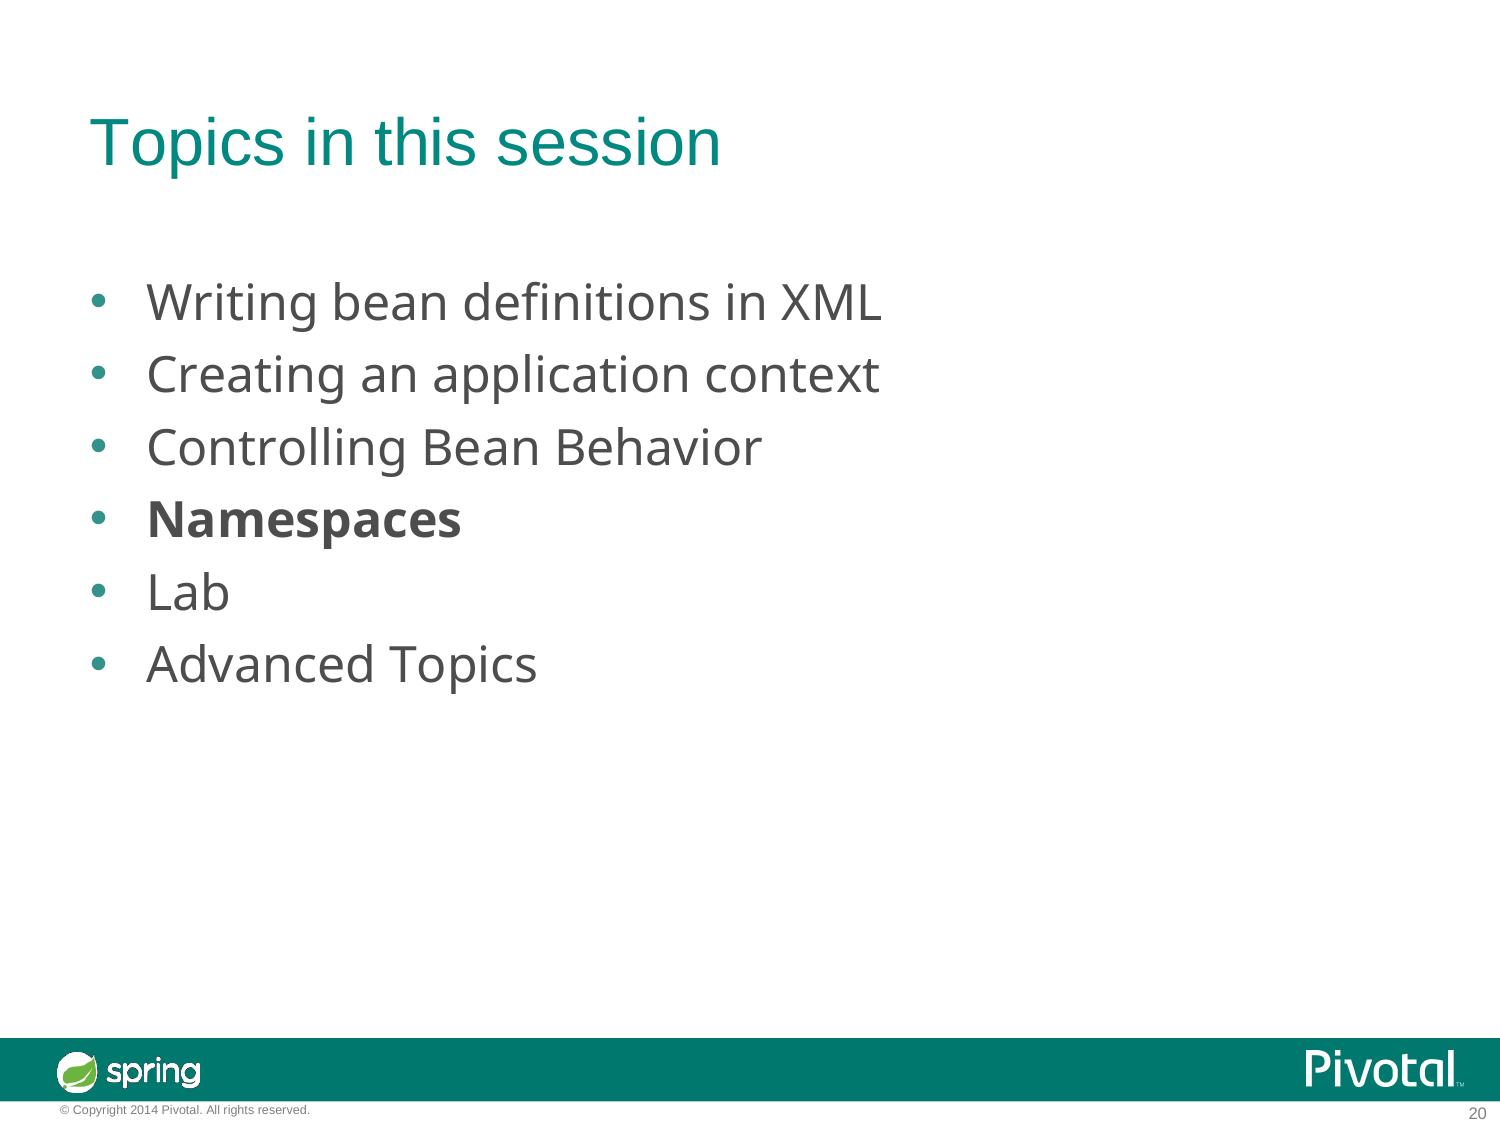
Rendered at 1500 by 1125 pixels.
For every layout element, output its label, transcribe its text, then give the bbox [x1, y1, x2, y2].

list Writing bean definitions in XML Creating an application context Controlling Bean Behavior Namespaces Lab Advanced Topics [75, 262, 1426, 1005]
title Topics in this session [75, 45, 1426, 233]
picture [32, 1041, 210, 1103]
picture [1306, 1050, 1464, 1087]
